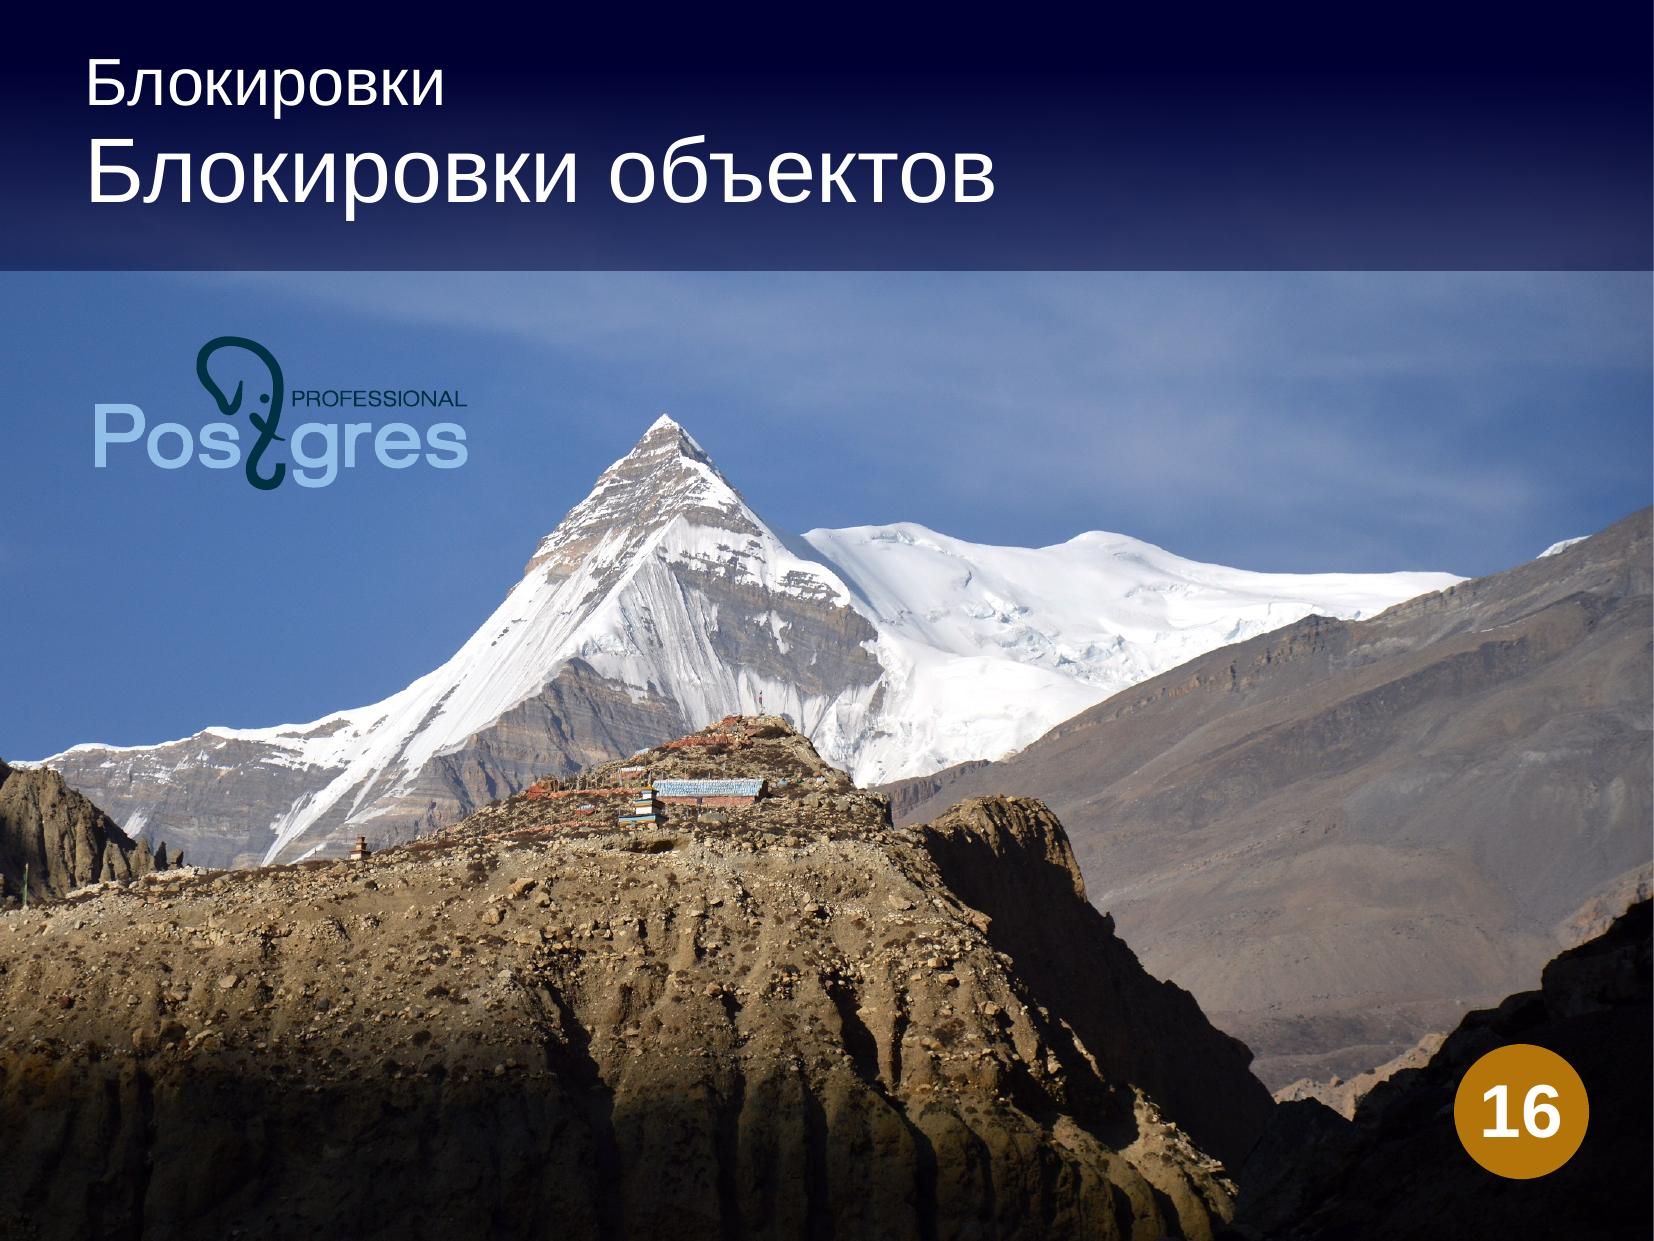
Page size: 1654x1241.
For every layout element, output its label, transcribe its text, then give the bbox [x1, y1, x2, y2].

text_box 16 [1454, 1044, 1590, 1180]
picture [0, 271, 1654, 1241]
title Блокировки Блокировки объектов [84, 44, 1636, 251]
